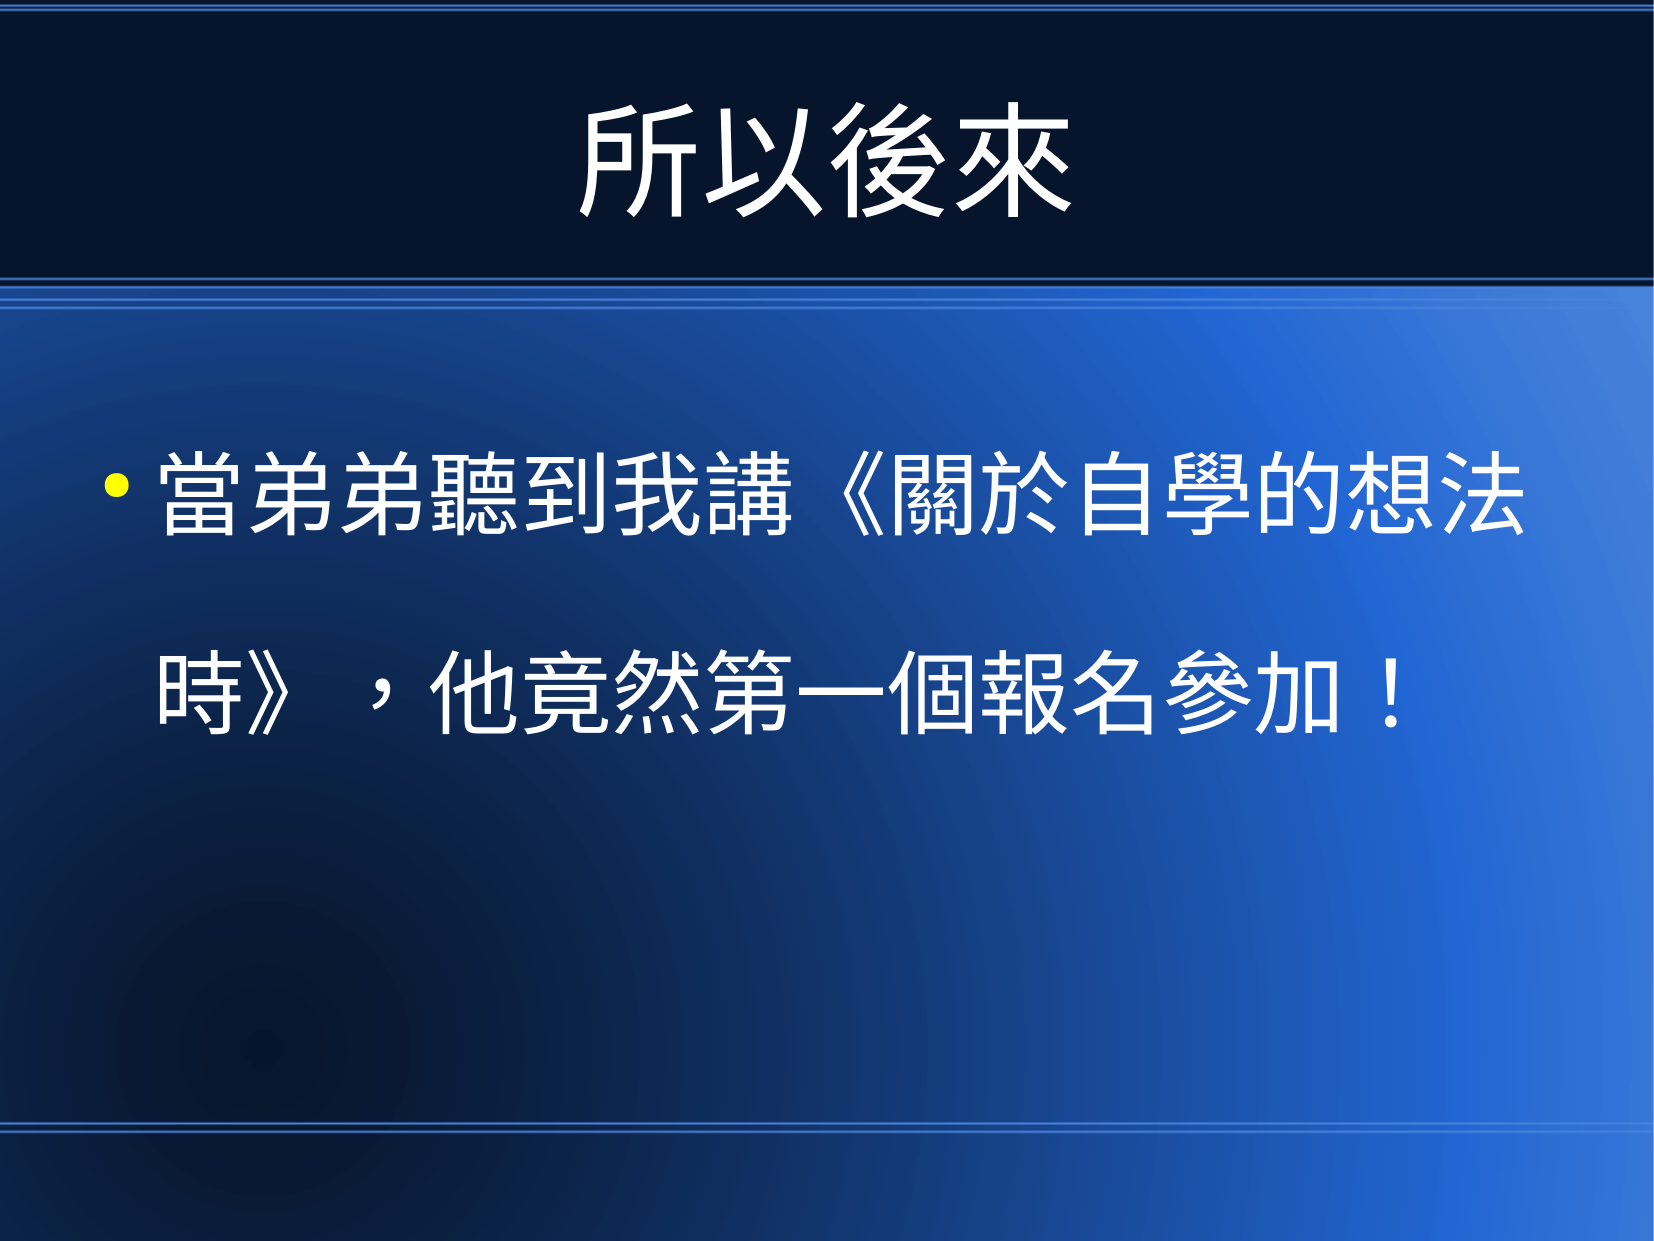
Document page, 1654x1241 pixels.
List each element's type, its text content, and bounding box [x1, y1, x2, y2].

title 所以後來 [82, 49, 1571, 257]
list 當弟弟聽到我講《關於自學的想法時》，他竟然第一個報名參加！ [82, 355, 1571, 1241]
picture [0, 0, 1654, 1241]
